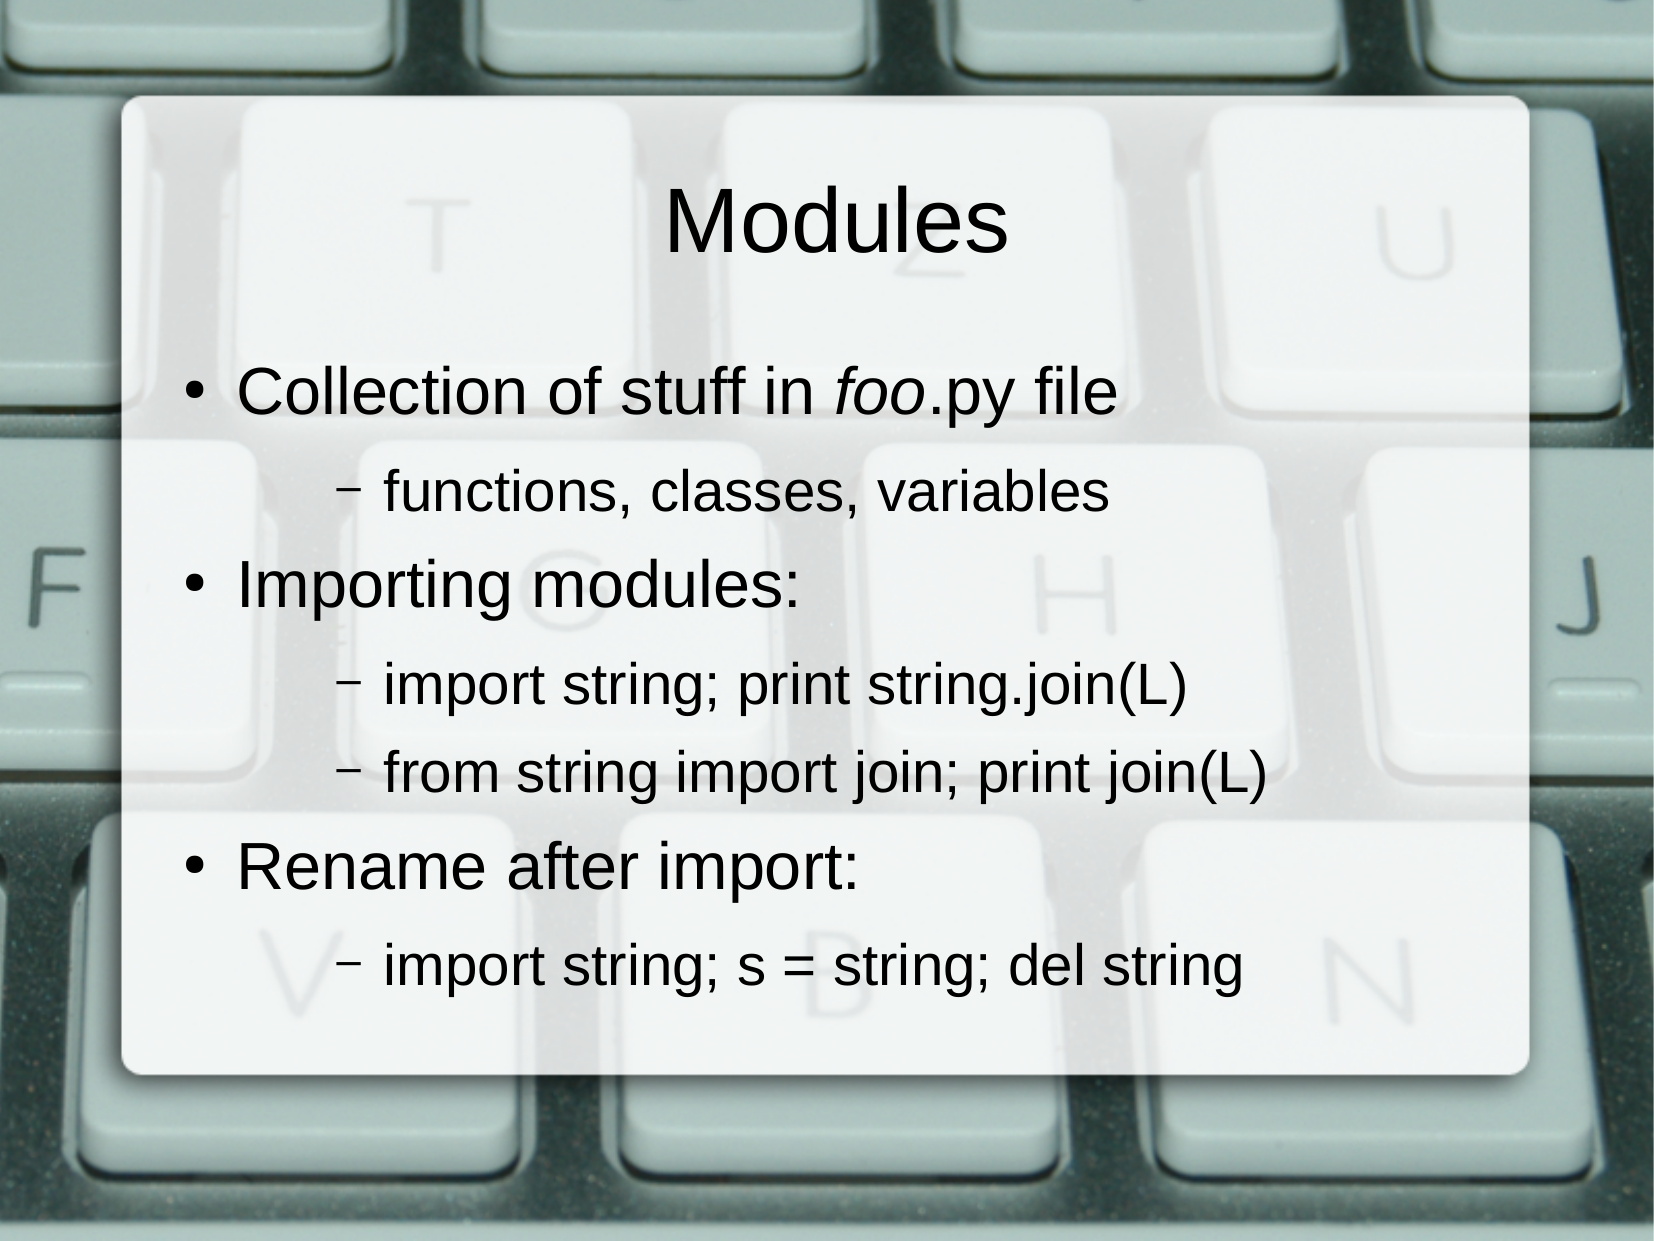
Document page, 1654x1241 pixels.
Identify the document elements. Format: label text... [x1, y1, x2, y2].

list Collection of stuff in foo.py file functions, classes, variables Importing modules: import string; print string.join(L) from string import join; print join(L) Rename after import: import string; s = string; del string [147, 354, 1506, 1241]
title Modules [135, 117, 1506, 325]
picture [0, 0, 1654, 1241]
